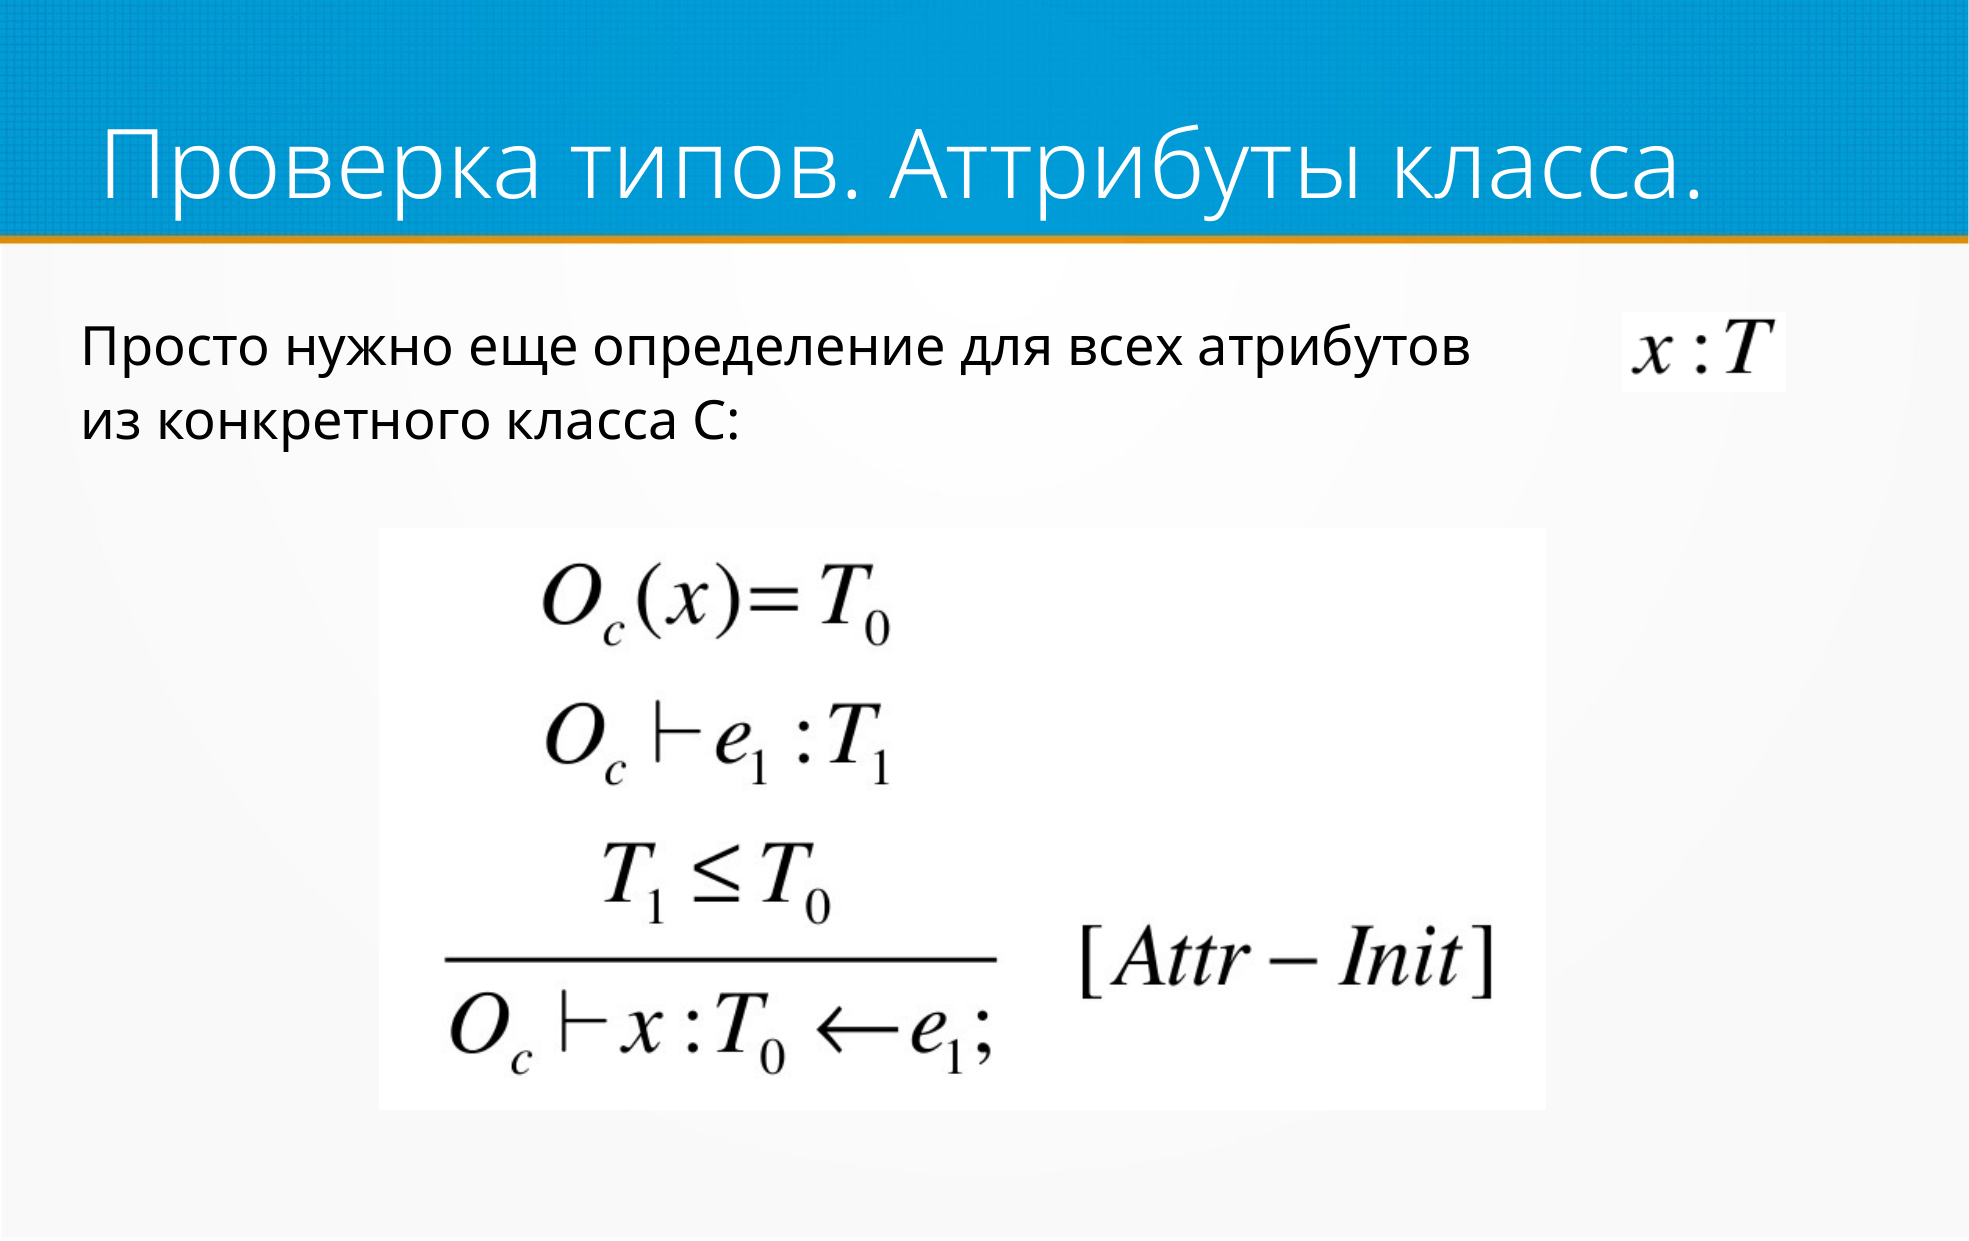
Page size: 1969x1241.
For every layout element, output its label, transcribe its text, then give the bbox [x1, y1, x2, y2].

picture [0, 233, 1969, 1241]
title Проверка типов. Аттрибуты класса. [98, 19, 1870, 227]
text_box Просто нужно еще определение для всех атрибутов из конкретного класса C: [75, 312, 1894, 451]
